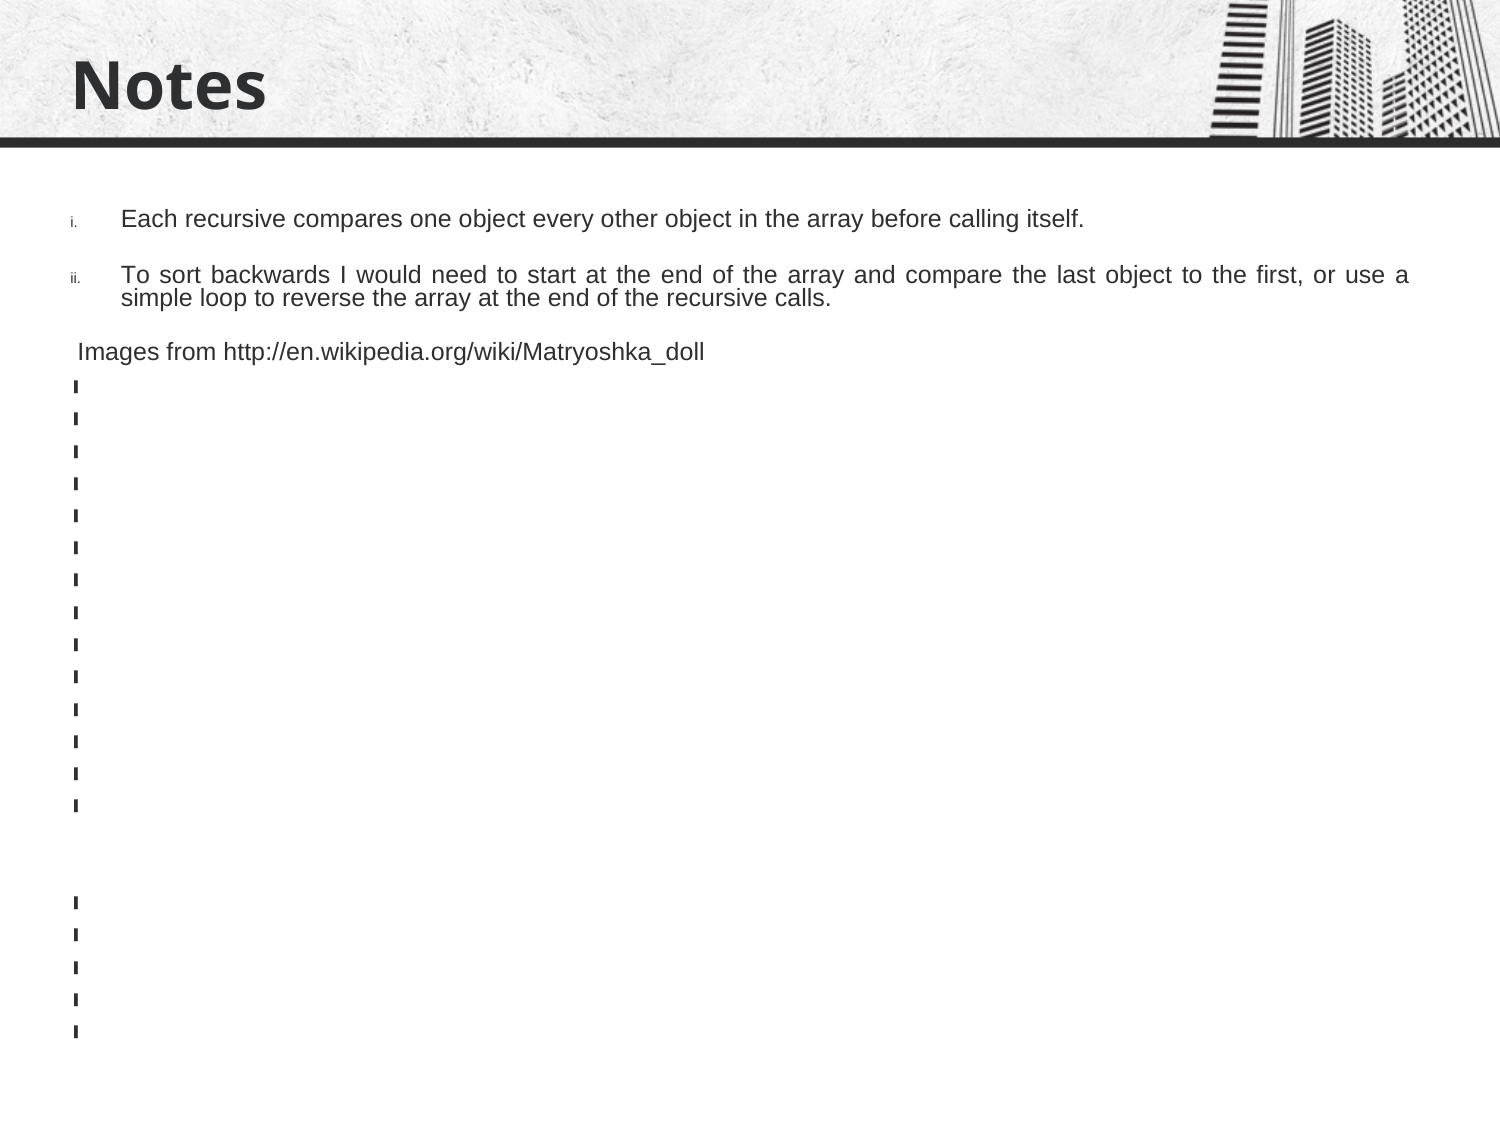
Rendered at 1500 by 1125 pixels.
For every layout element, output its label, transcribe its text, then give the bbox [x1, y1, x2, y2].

picture [0, 0, 1500, 1054]
title Notes [55, 16, 1205, 132]
list Each recursive compares one object every other object in the array before calling itself. To sort backwards I would need to start at the end of the array and compare the last object to the first, or use a simple loop to reverse the array at the end of the recursive calls. Images from http://en.wikipedia.org/wiki/Matryoshka_doll if (b == null) { b = new Item[item.length];} if (c == item.length) { for (int i = 0, j = item.length - 1; i < item.length - 1; i++,j--) { Item tmp = b[j]; b[j] = b[i]; b[i] = tmp; } return null; } for (int i = 0; i <= c; i++) { if (item[i].getName().compareTo(item[c].getName()) > 0) { Item s1 = item[i]; Item s2 = item[c]; item[c] = s1; item[i] = s2; b[c] = item[i]; b[i] = item[c]; } else { b[i] = item[i];} } sortName(item, c+1, b); return b [55, 198, 1428, 1051]
